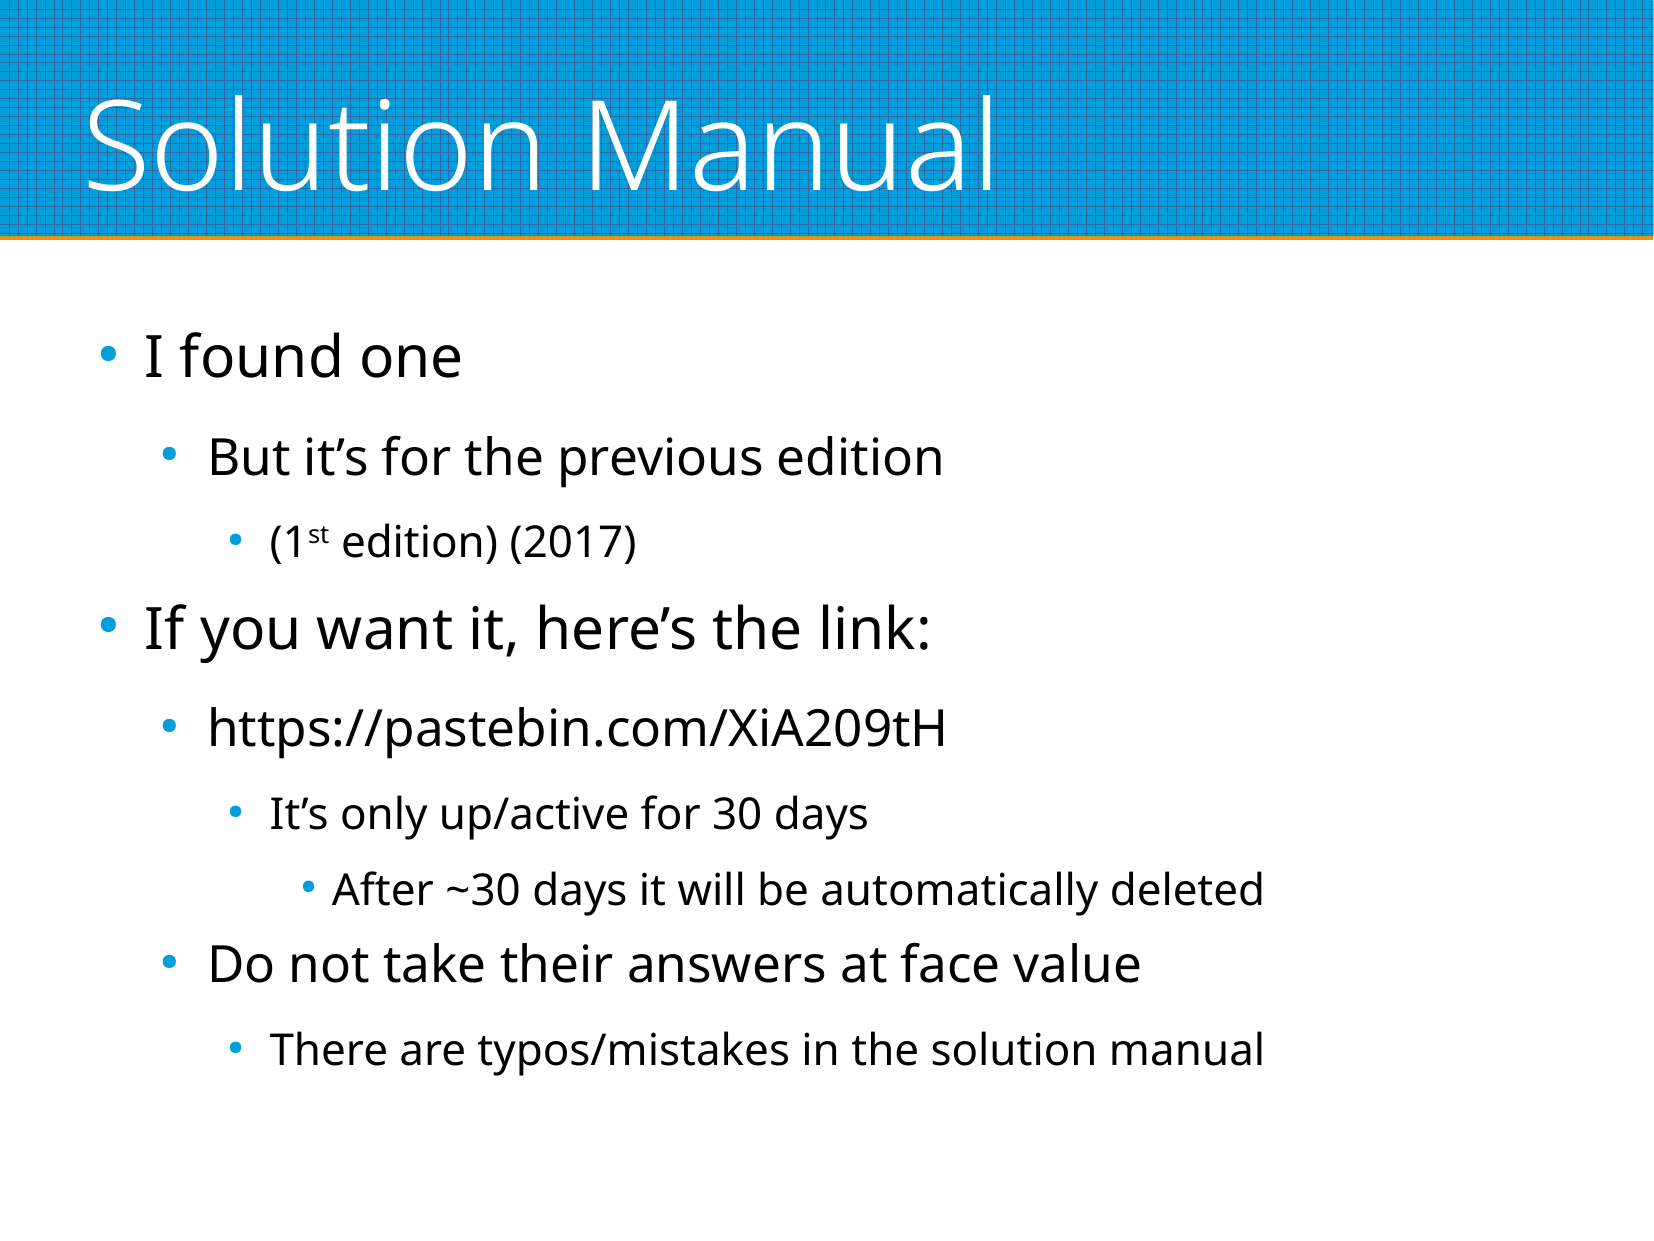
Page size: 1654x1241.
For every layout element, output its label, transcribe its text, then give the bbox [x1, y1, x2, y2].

title Solution Manual [82, 19, 1571, 227]
list I found one But it’s for the previous edition (1st edition) (2017) If you want it, here’s the link: https://pastebin.com/XiA209tH It’s only up/active for 30 days After ~30 days it will be automatically deleted Do not take their answers at face value There are typos/mistakes in the solution manual [82, 314, 1563, 1081]
